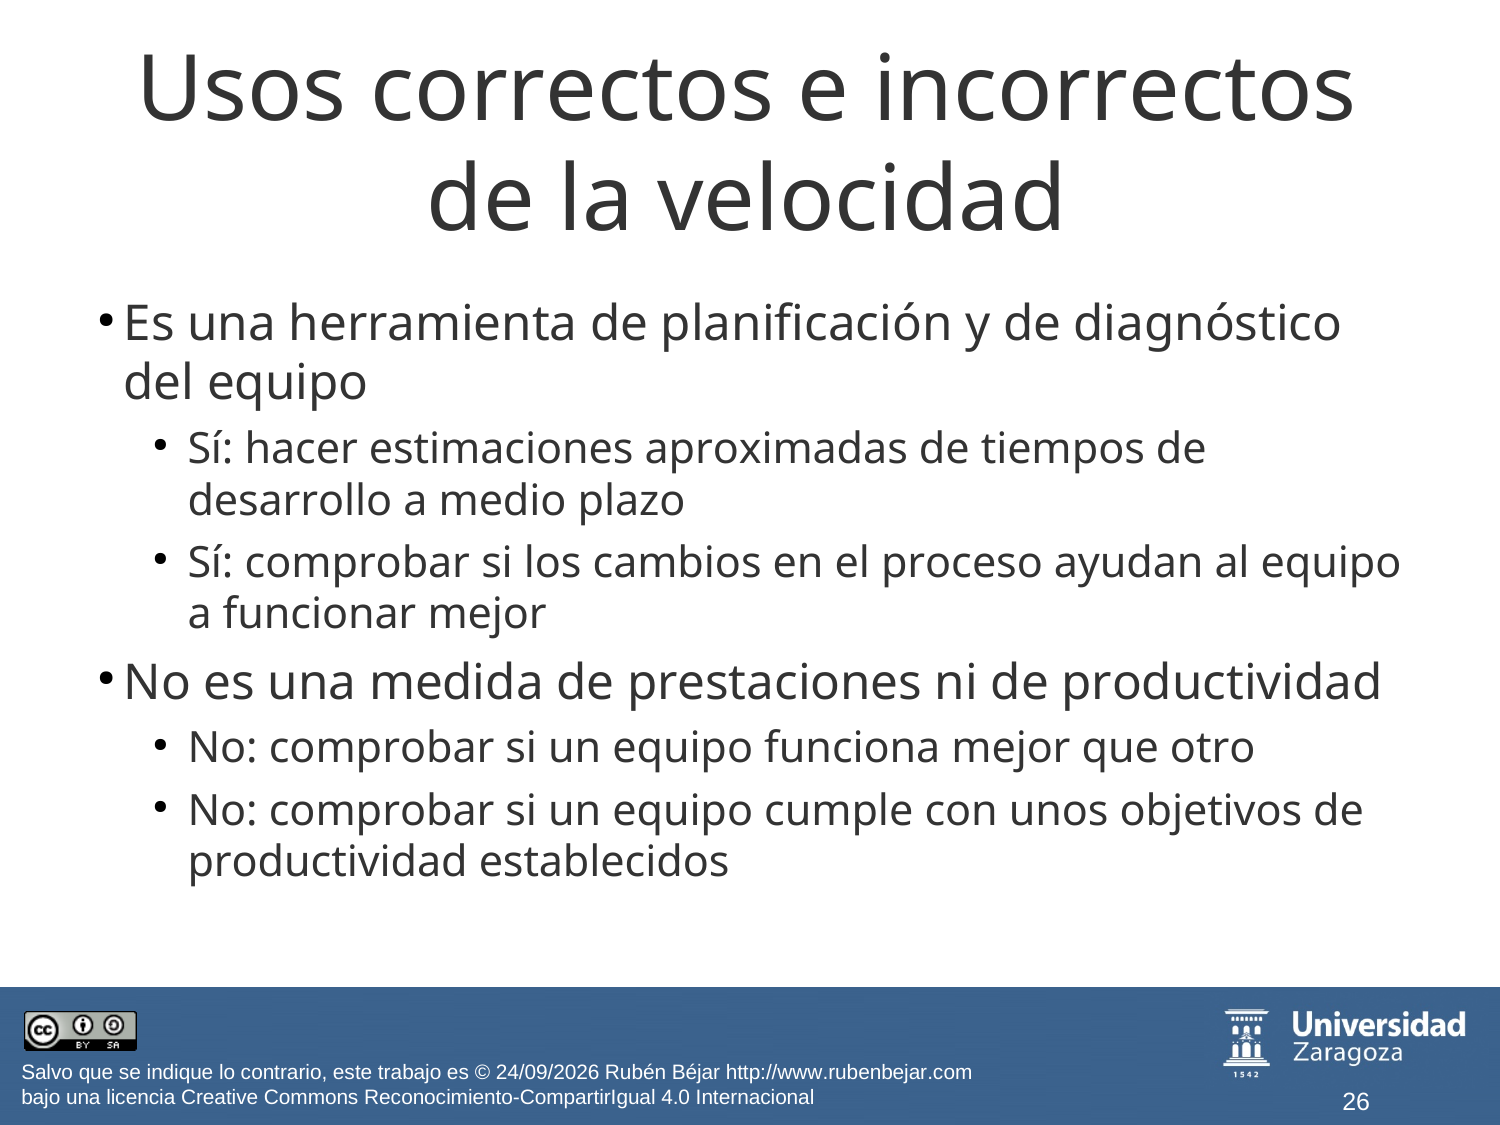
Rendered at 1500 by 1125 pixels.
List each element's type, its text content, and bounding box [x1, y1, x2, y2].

list Es una herramienta de planificación y de diagnóstico del equipo Sí: hacer estimaciones aproximadas de tiempos de desarrollo a medio plazo Sí: comprobar si los cambios en el proceso ayudan al equipo a funcionar mejor No es una medida de prestaciones ni de productividad No: comprobar si un equipo funciona mejor que otro No: comprobar si un equipo cumple con unos objetivos de productividad establecidos [82, 283, 1418, 957]
title Usos correctos e incorrectos de la velocidad [74, 21, 1420, 257]
picture [0, 987, 1500, 1125]
